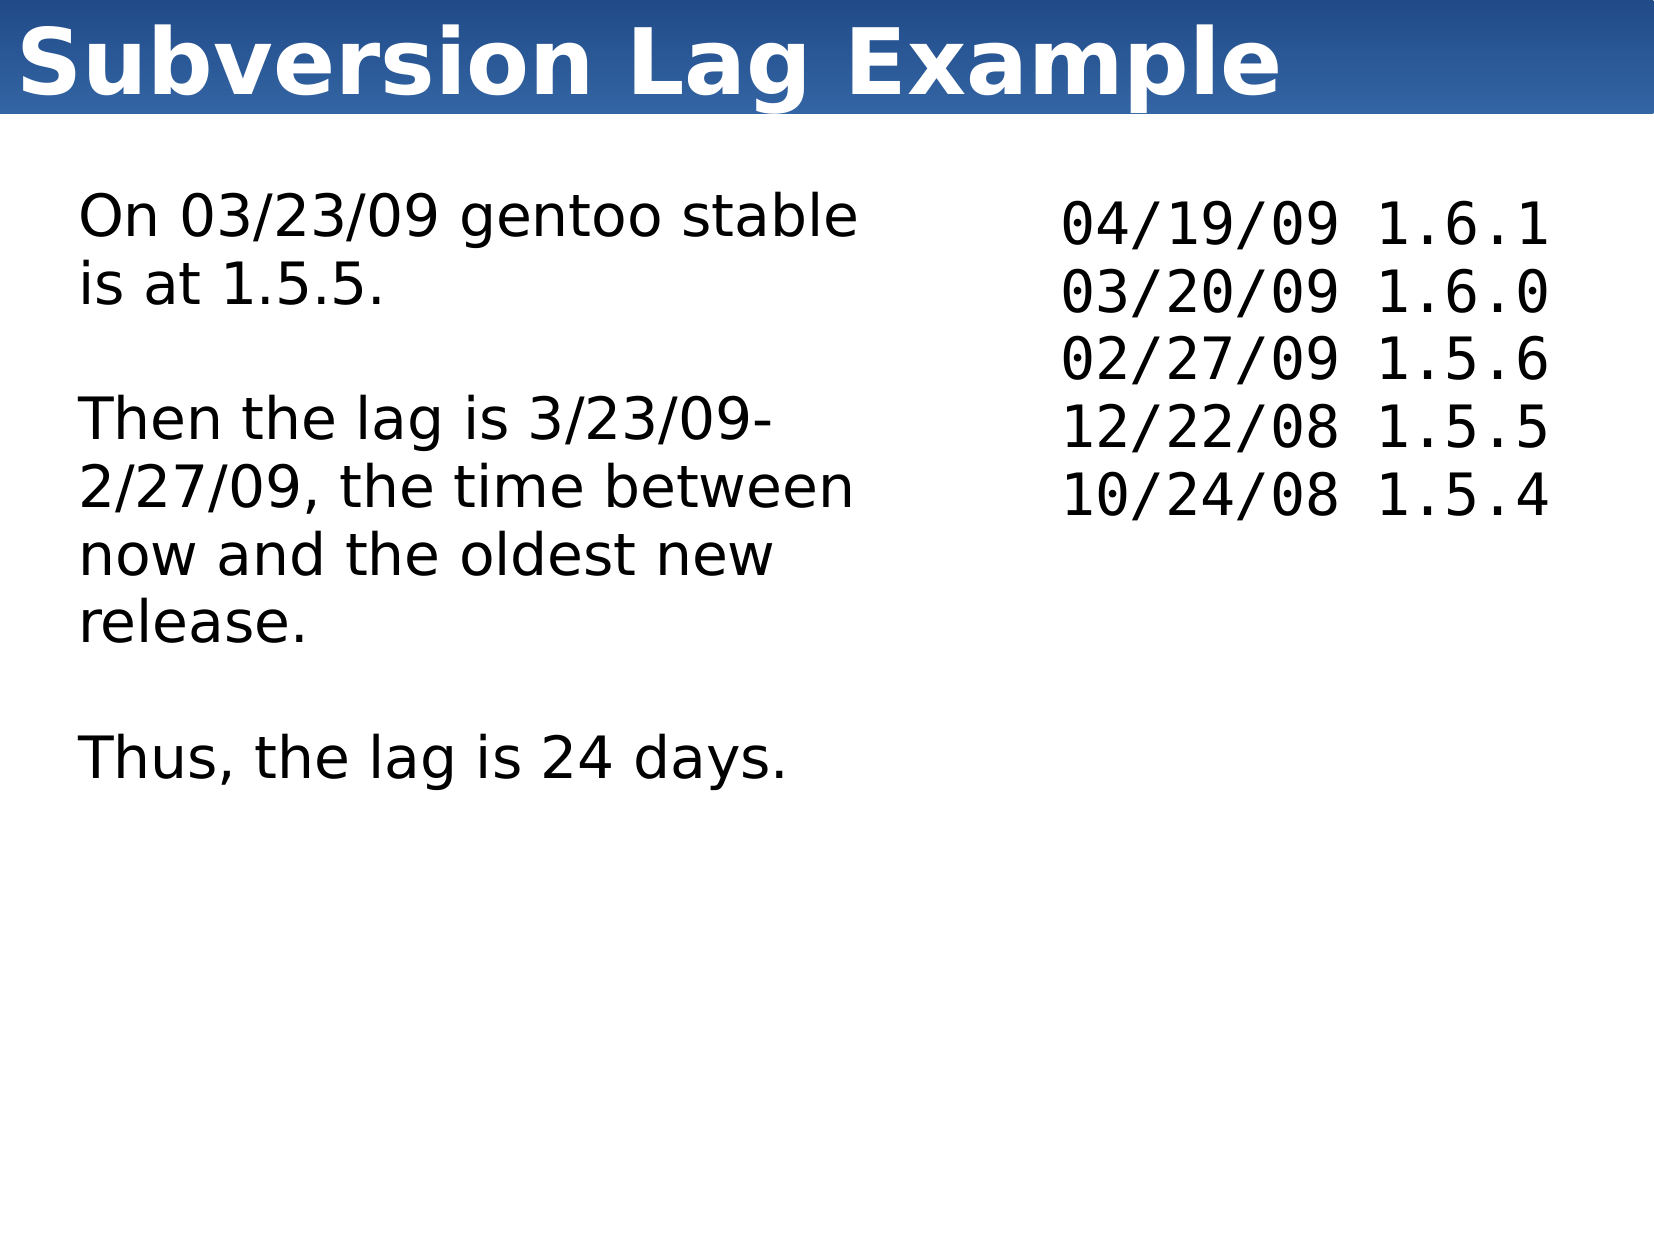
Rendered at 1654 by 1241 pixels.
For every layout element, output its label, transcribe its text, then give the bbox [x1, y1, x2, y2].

text_box [0, 0, 1654, 114]
text_box 04/19/09 1.6.1 03/20/09 1.6.0 02/27/09 1.5.6 12/22/08 1.5.5 10/24/08 1.5.4 [1045, 182, 1654, 537]
text_box On 03/23/09 gentoo stable is at 1.5.5. Then the lag is 3/23/09-2/27/09, the time between now and the oldest new release. Thus, the lag is 24 days. [63, 175, 898, 800]
text_box Subversion Lag Example [1, 2, 1300, 124]
